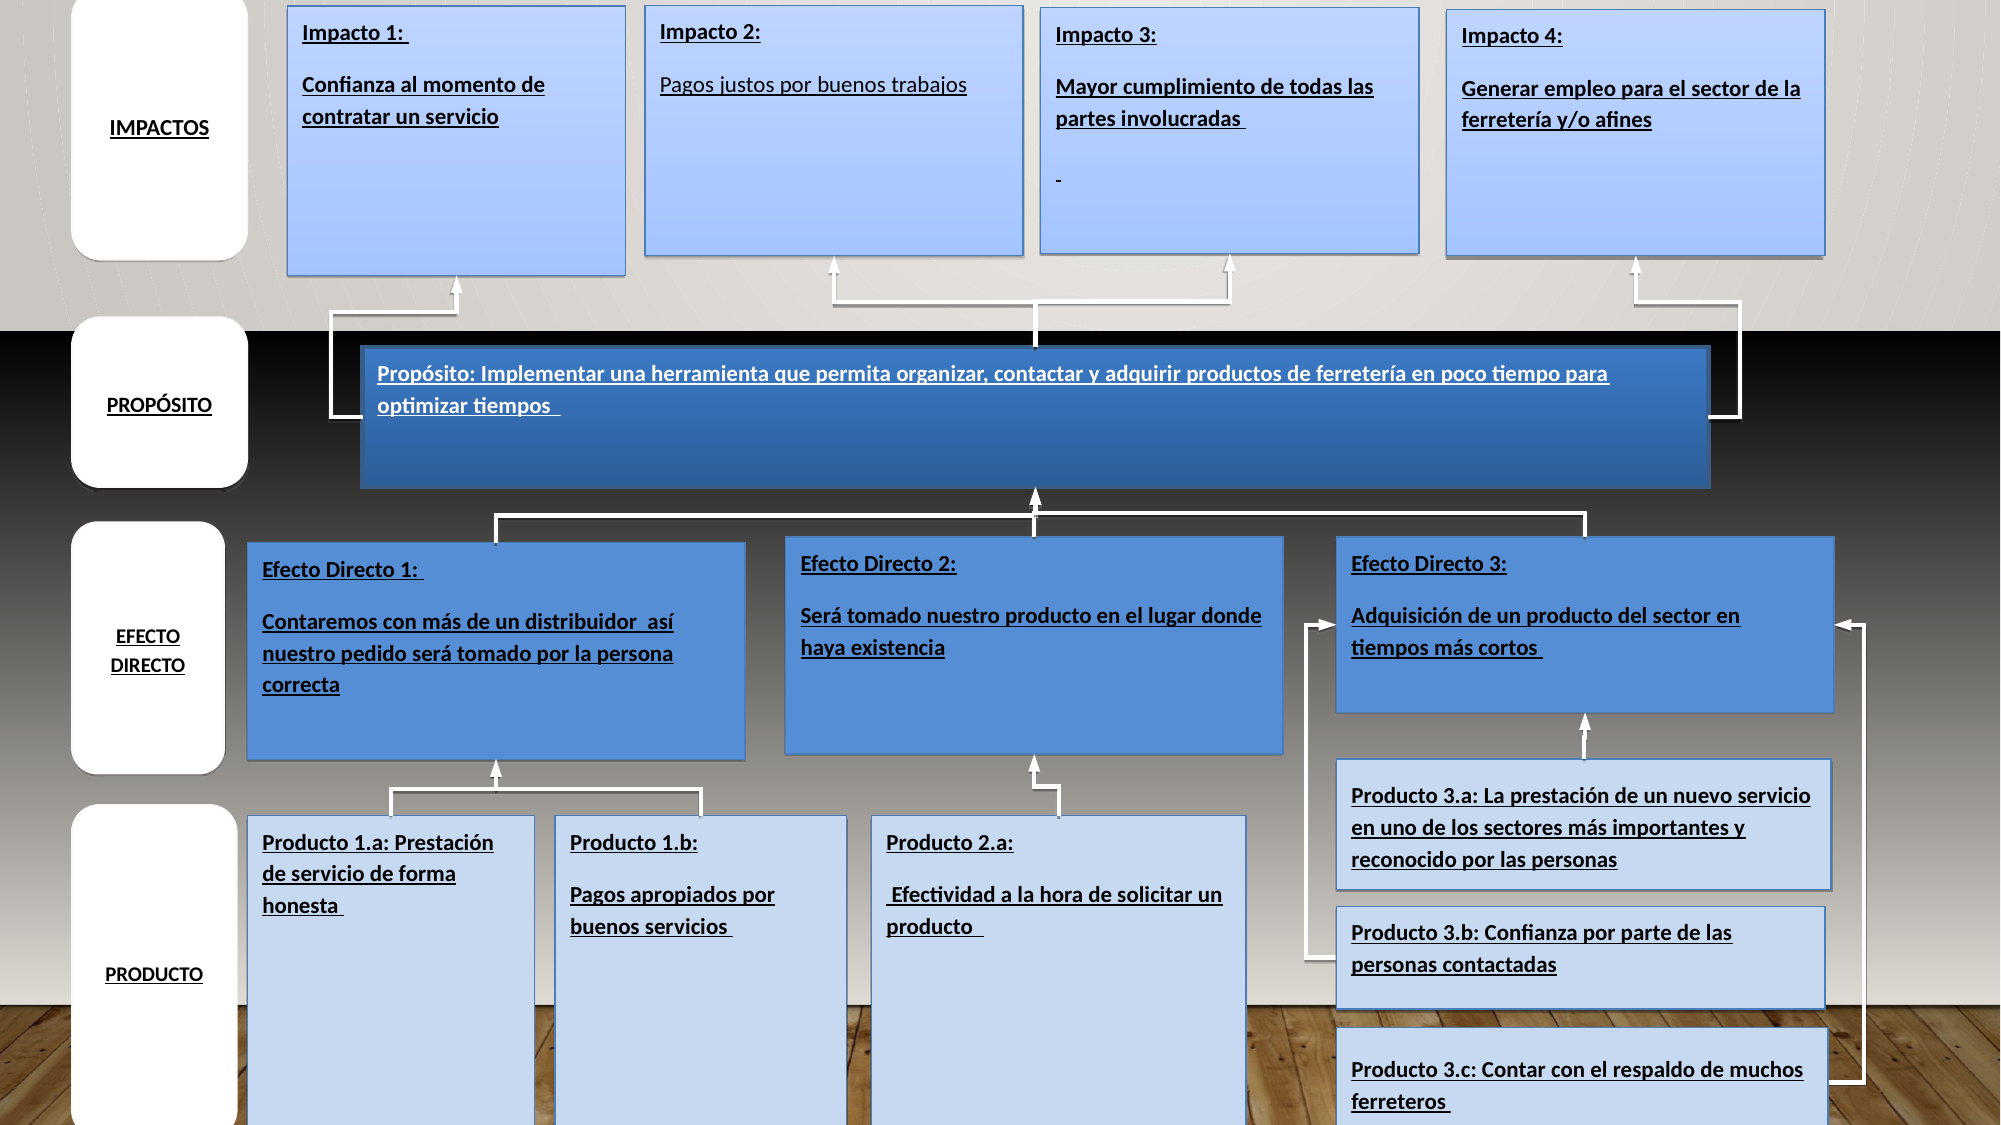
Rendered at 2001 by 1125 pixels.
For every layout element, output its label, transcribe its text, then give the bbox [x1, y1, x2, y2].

text_box Impacto 1: Confianza al momento de contratar un servicio [287, 6, 626, 275]
text_box Efecto Directo 1: Contaremos con más de un distribuidor así nuestro pedido será tomado por la persona correcta [247, 543, 745, 759]
text_box Producto 3.a: La prestación de un nuevo servicio en uno de los sectores más importantes y reconocido por las personas [1336, 759, 1831, 890]
text_box PROPÓSITO [71, 317, 248, 488]
text_box EFECTO DIRECTO [71, 522, 225, 774]
text_box Producto 2.a: Efectividad a la hora de solicitar un producto [871, 816, 1246, 1125]
text_box Propósito: Implementar una herramienta que permita organizar, contactar y adquirir productos de ferretería en poco tiempo para optimizar tiempos [363, 347, 1708, 487]
text_box Impacto 4: Generar empleo para el sector de la ferretería y/o afines [1447, 9, 1825, 255]
text_box IMPACTOS [71, 0, 248, 260]
text_box PRODUCTO [71, 804, 237, 1125]
text_box Efecto Directo 2: Será tomado nuestro producto en el lugar donde haya existencia [786, 537, 1283, 754]
text_box Producto 3.c: Contar con el respaldo de muchos ferreteros [1336, 1027, 1828, 1125]
text_box Producto 1.b: Pagos apropiados por buenos servicios [555, 816, 846, 1125]
text_box Producto 3.b: Confianza por parte de las personas contactadas [1336, 906, 1825, 1009]
text_box Producto 1.a: Prestación de servicio de forma honesta [247, 816, 535, 1125]
text_box Efecto Directo 3: Adquisición de un producto del sector en tiempos más cortos [1336, 537, 1834, 712]
text_box Impacto 3: Mayor cumplimiento de todas las partes involucradas [1041, 8, 1419, 254]
text_box Impacto 2: Pagos justos por buenos trabajos [645, 6, 1023, 256]
